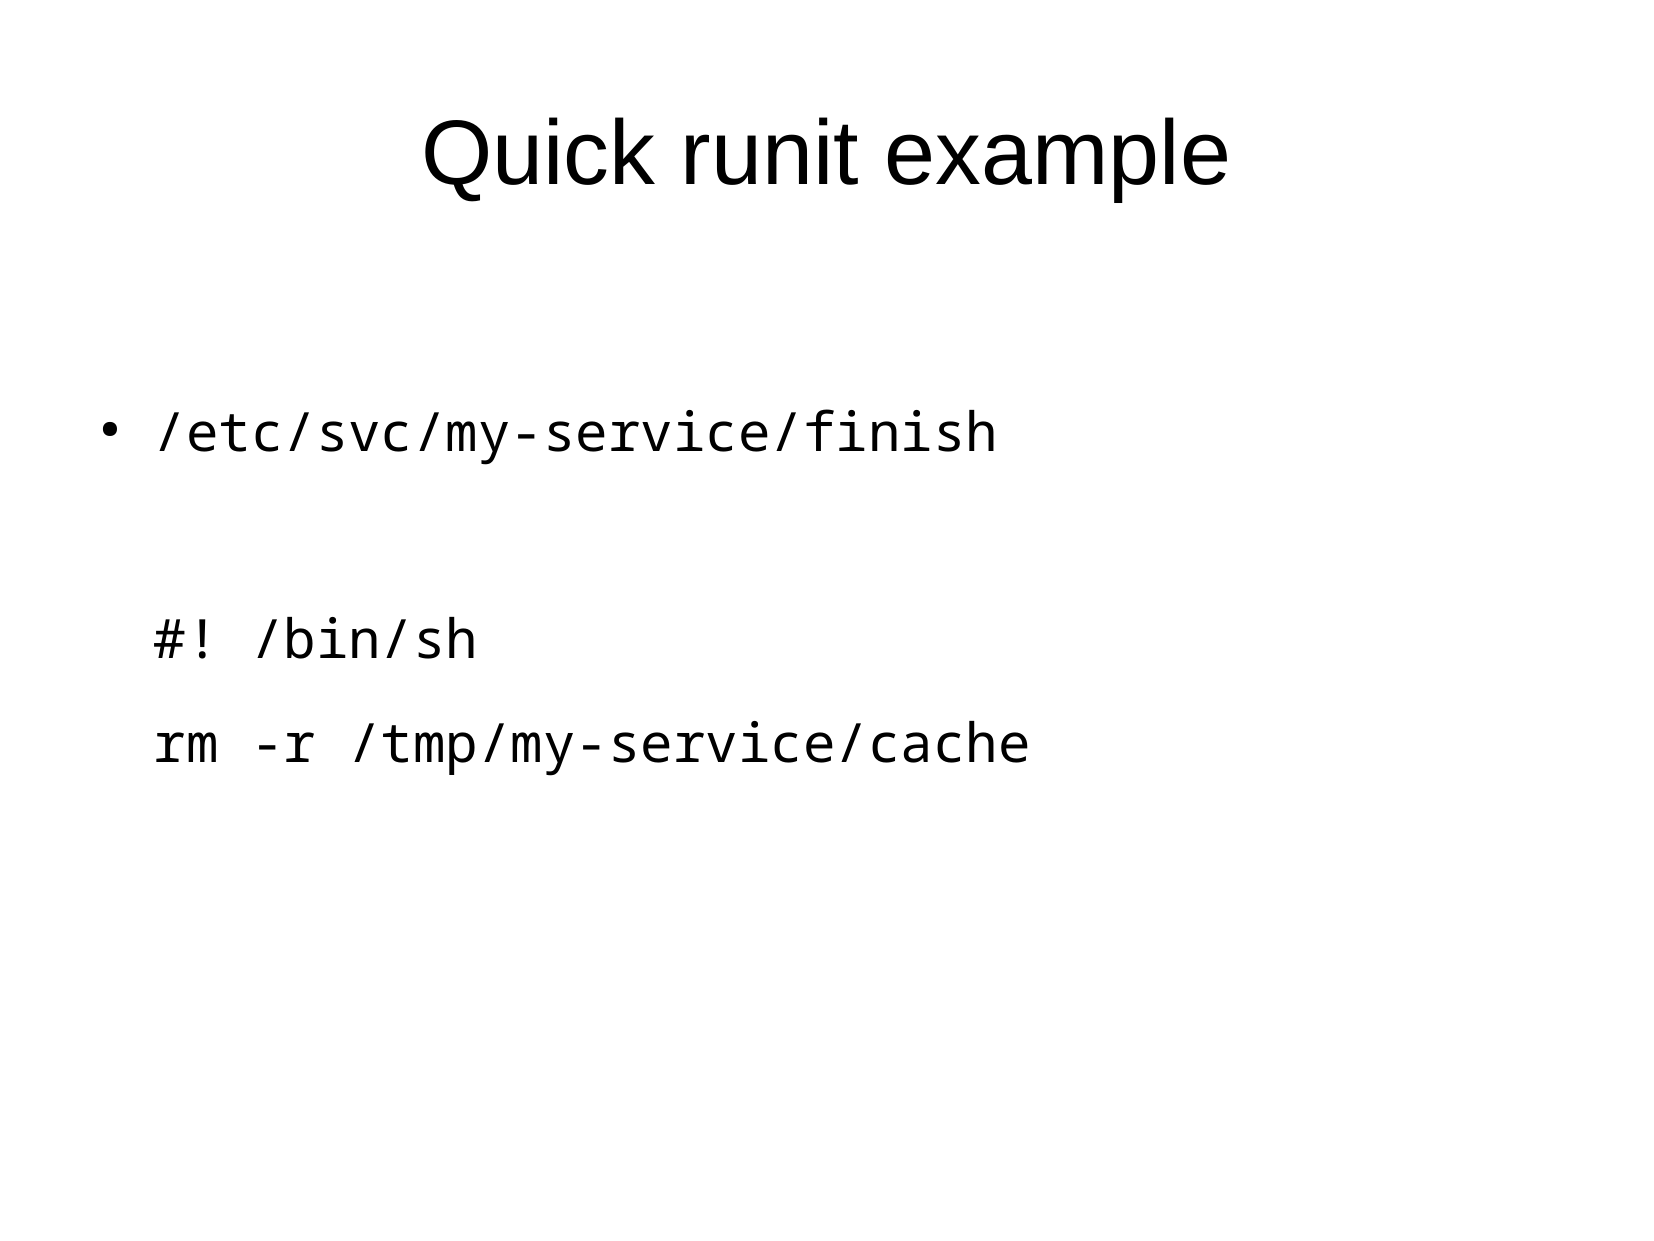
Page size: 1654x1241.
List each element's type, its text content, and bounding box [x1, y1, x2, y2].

list /etc/svc/my-service/finish #! /bin/sh rm -r /tmp/my-service/cache [82, 290, 1571, 1010]
title Quick runit example [82, 49, 1571, 257]
